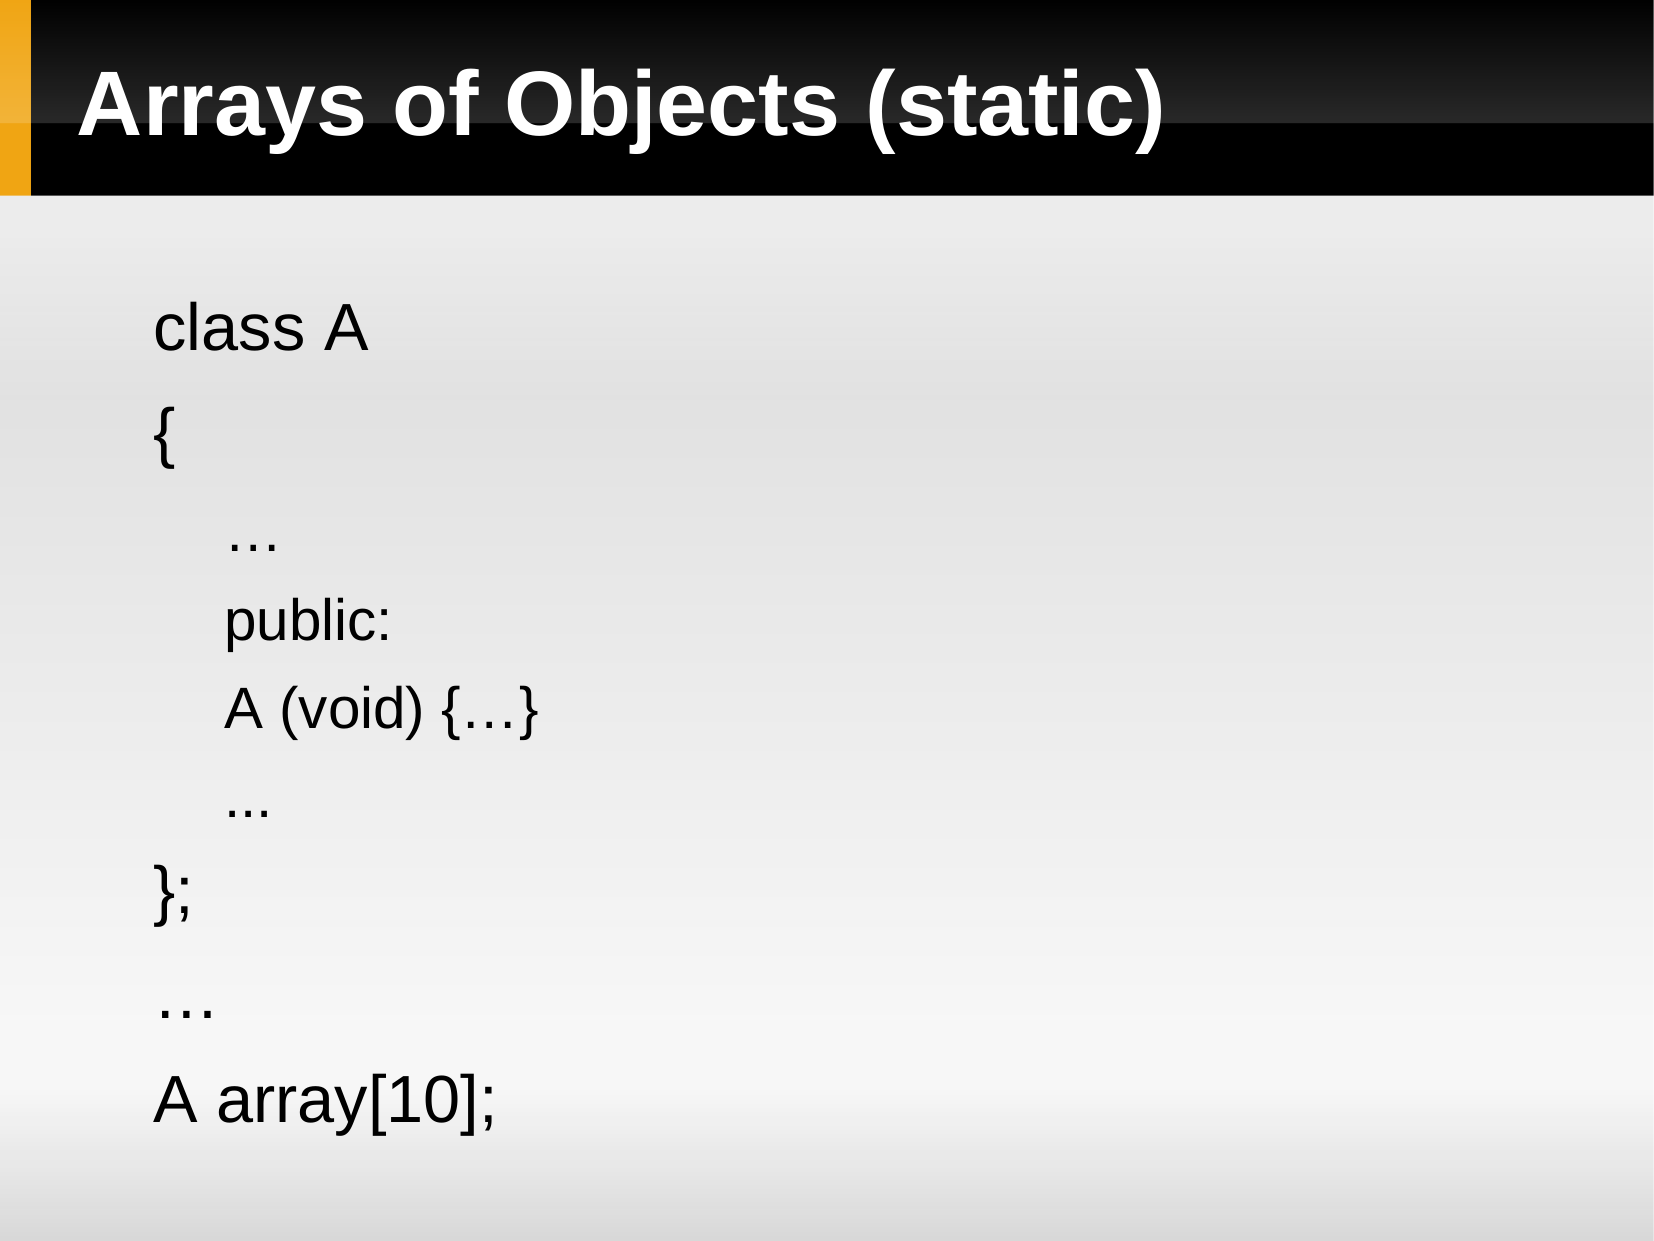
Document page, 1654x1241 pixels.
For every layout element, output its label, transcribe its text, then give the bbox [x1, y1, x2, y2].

list class A { … public: A (void) {…} ... }; … A array[10]; [82, 290, 809, 1137]
picture [0, 0, 1654, 1241]
title Arrays of Objects (static) [76, 0, 1565, 208]
